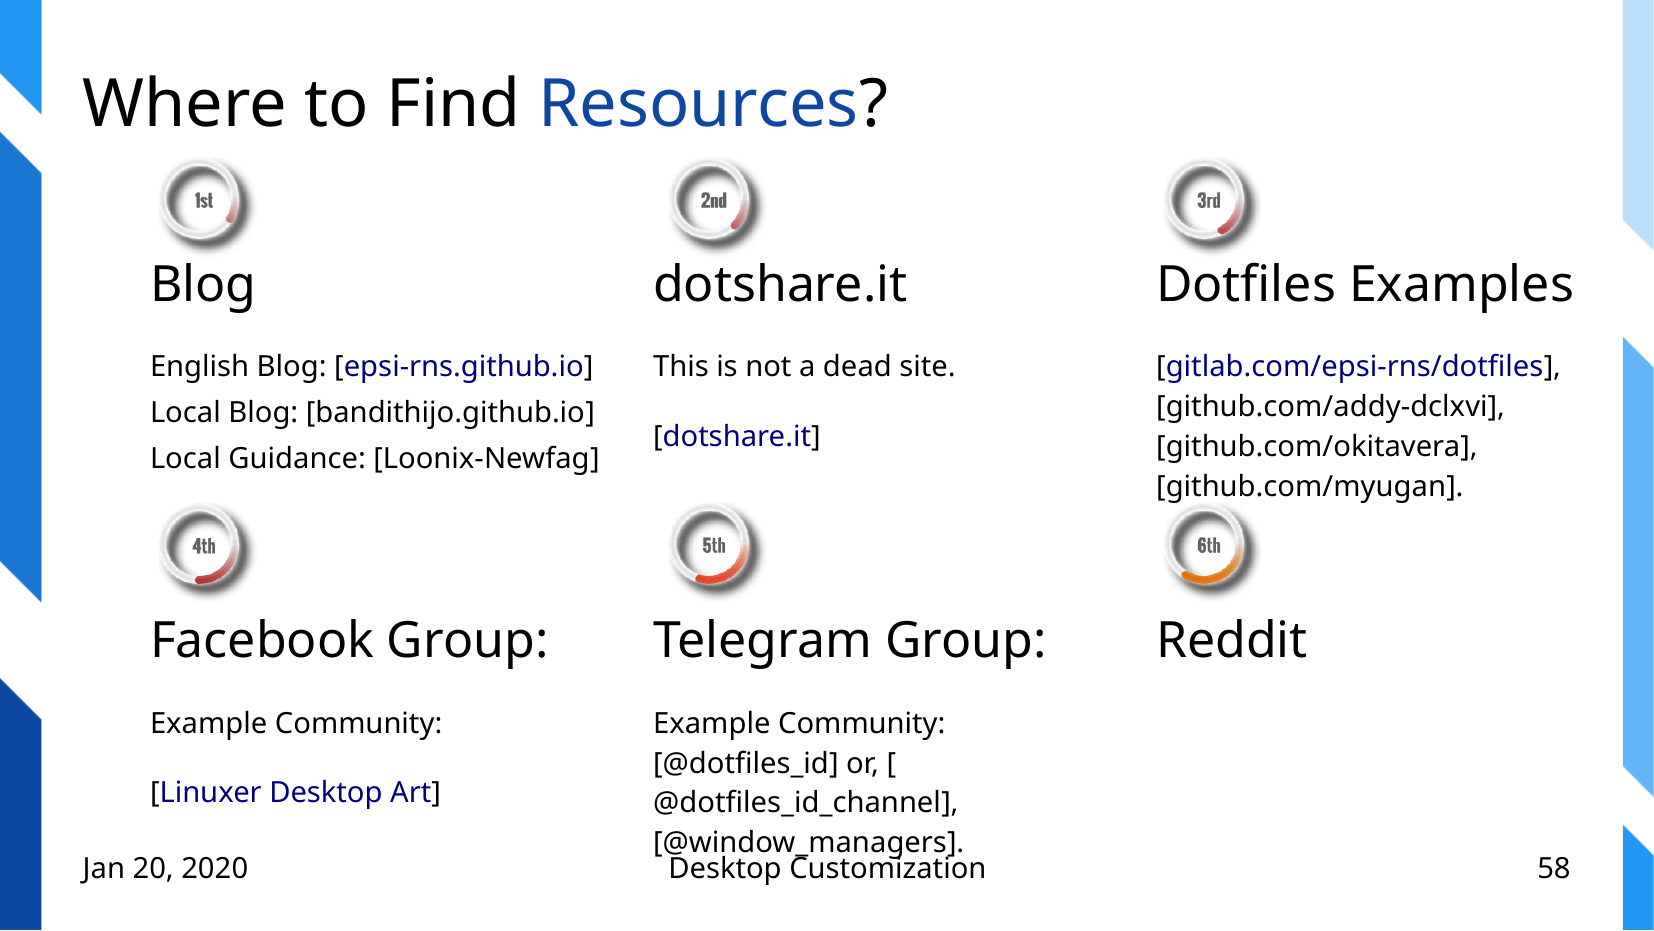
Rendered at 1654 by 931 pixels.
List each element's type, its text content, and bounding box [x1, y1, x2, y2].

list Reddit [1156, 604, 1636, 862]
picture [0, 0, 1654, 930]
list Dotfiles Examples [gitlab.com/epsi-rns/dotfiles], [github.com/addy-dclxvi], [github.com/okitavera], [github.com/myugan]. [1156, 247, 1636, 505]
list dotshare.it This is not a dead site. [dotshare.it] [653, 247, 1133, 505]
list Blog English Blog: [epsi-rns.github.io] Local Blog: [bandithijo.github.io] Local Guidance: [Loonix-Newfag] [150, 247, 653, 505]
title Where to Find Resources? [82, 37, 1571, 166]
list Facebook Group: Example Community: [Linuxer Desktop Art] [150, 604, 630, 862]
list Telegram Group: Example Community: [@dotfiles_id] or, [@dotfiles_id_channel], [@window_managers]. [653, 604, 1156, 862]
